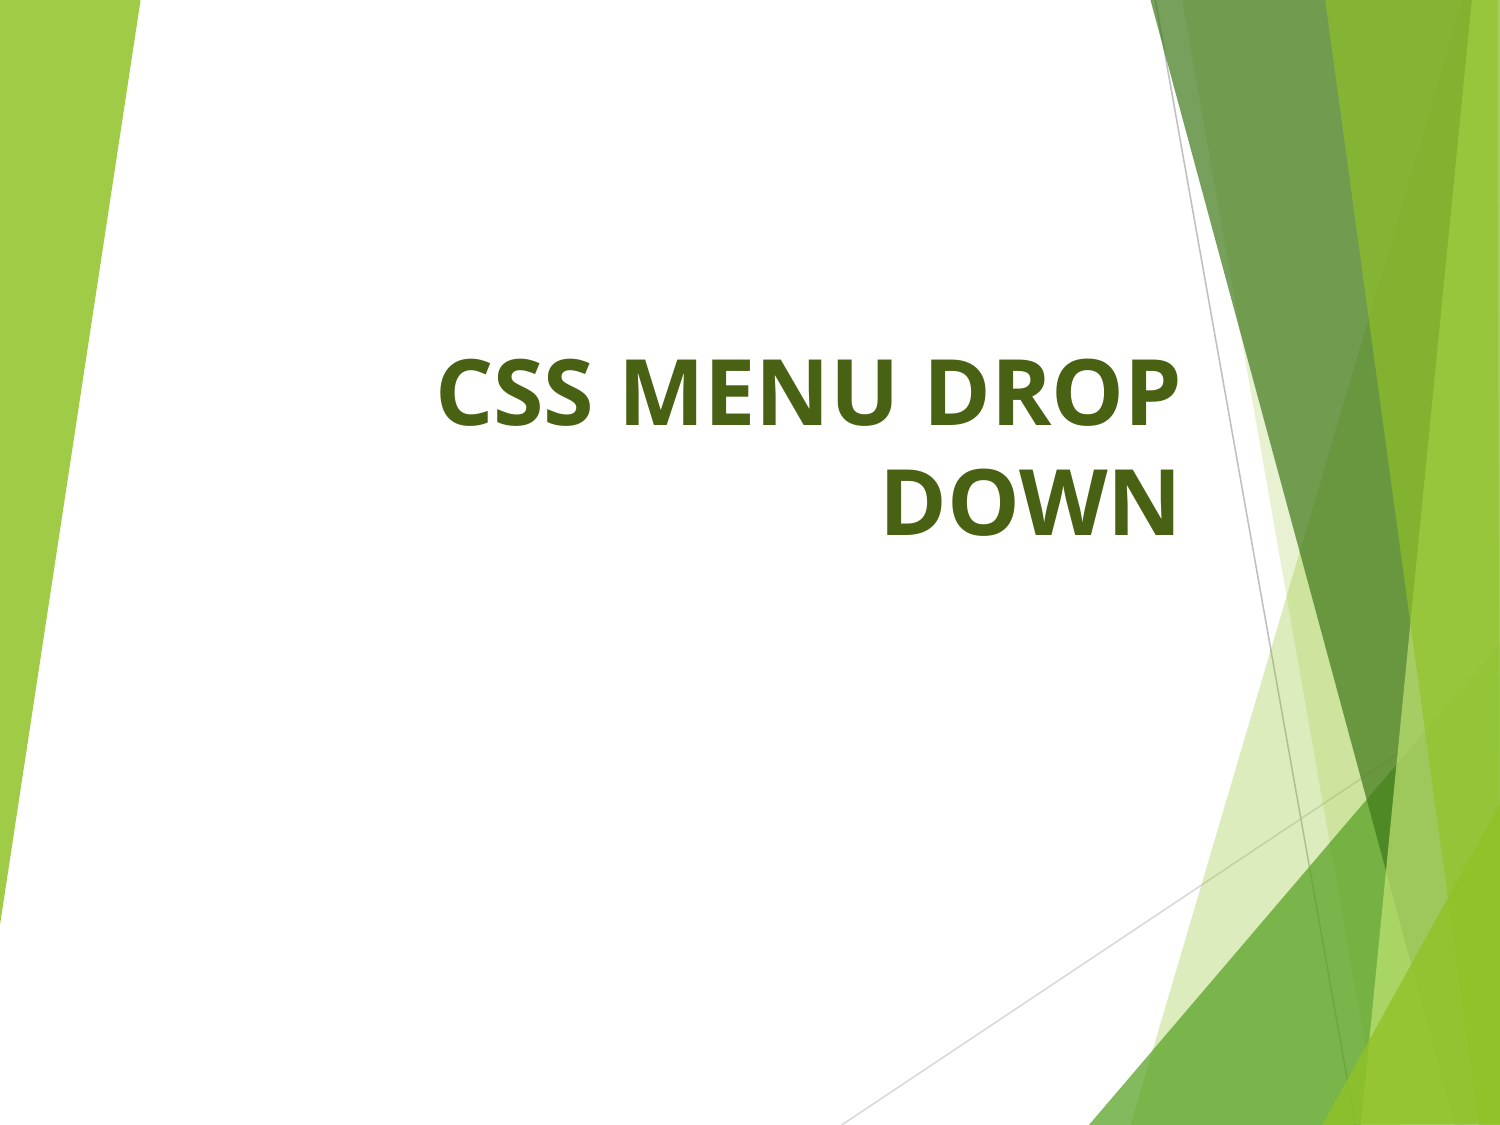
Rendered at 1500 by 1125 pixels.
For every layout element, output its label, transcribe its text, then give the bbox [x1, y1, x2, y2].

subtitle CSS MENU DROP DOWN [147, 326, 1198, 589]
